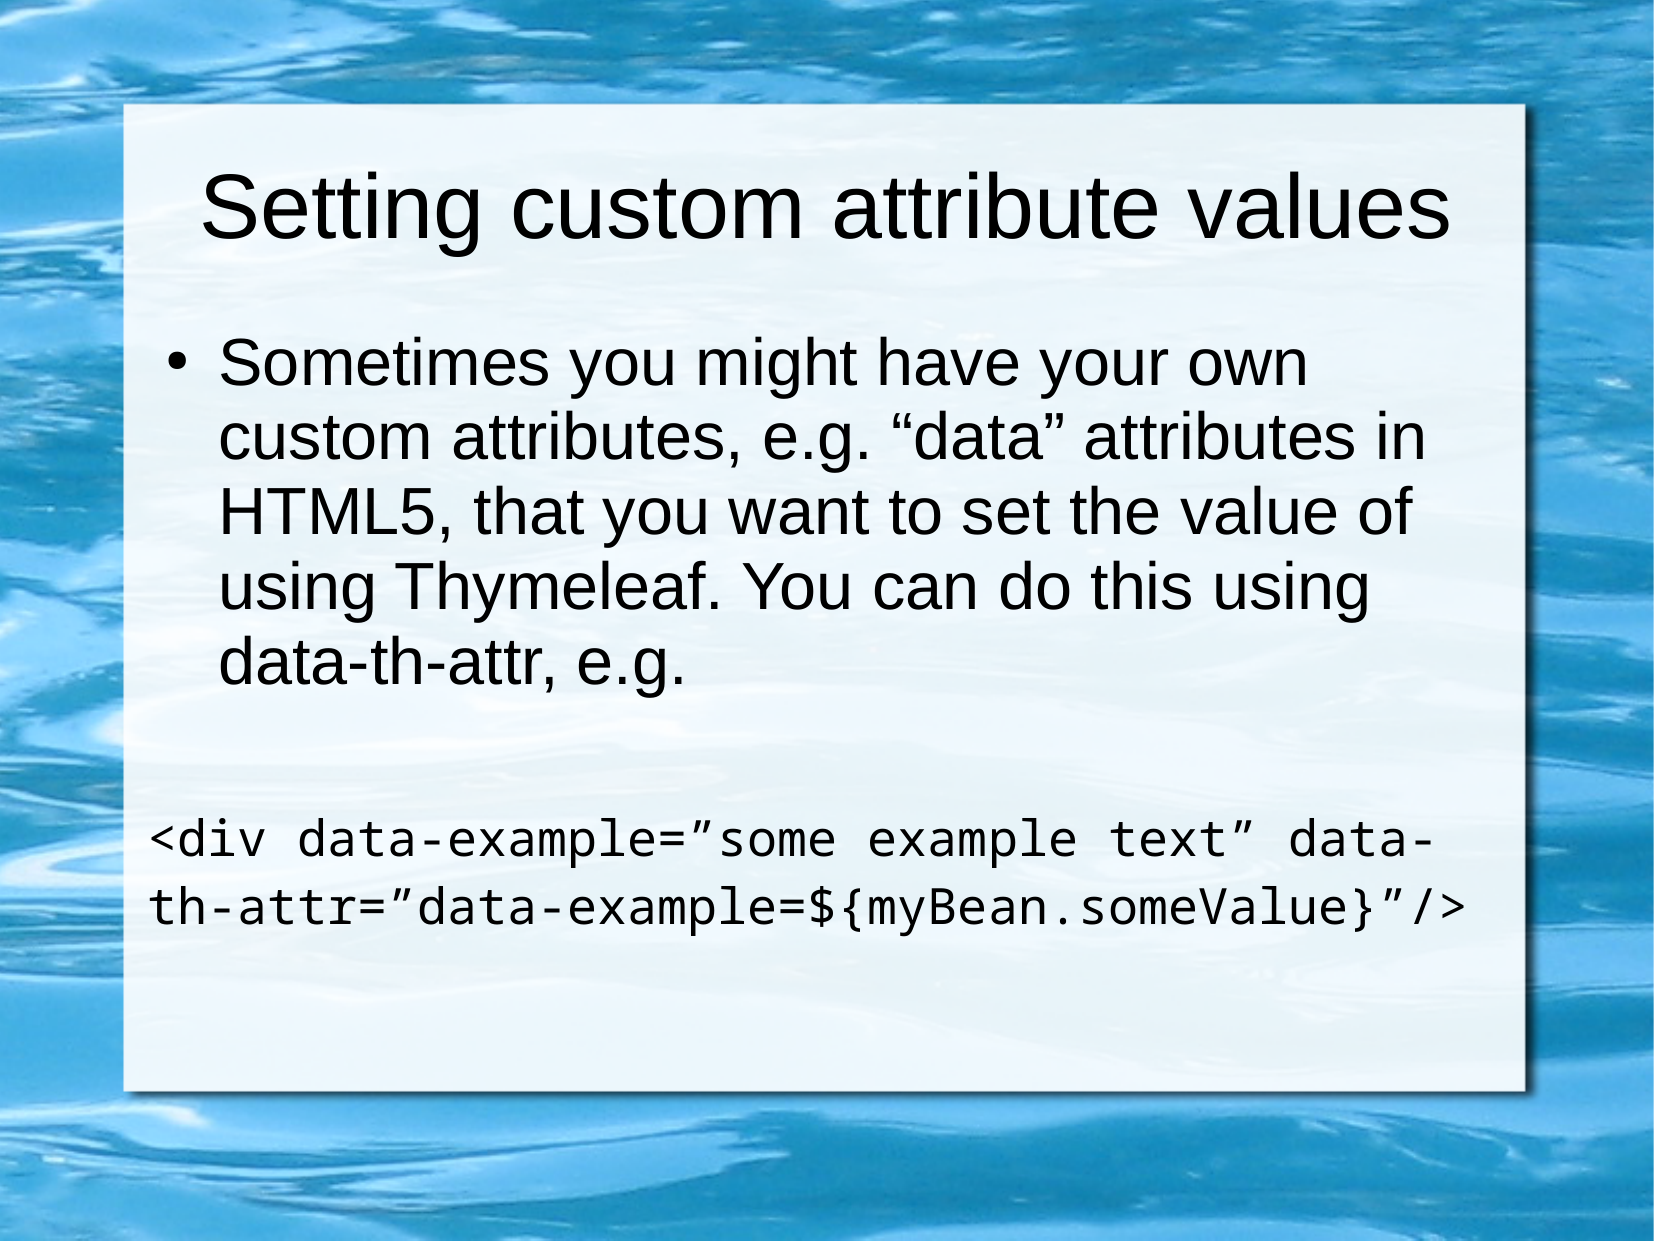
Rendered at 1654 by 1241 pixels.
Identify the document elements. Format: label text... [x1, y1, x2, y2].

list Sometimes you might have your own custom attributes, e.g. “data” attributes in HTML5, that you want to set the value of using Thymeleaf. You can do this using data-th-attr, e.g. <div data-example=”some example text” data-th-attr=”data-example=${myBean.someValue}”/> [147, 324, 1506, 1063]
picture [0, 0, 1654, 1241]
title Setting custom attribute values [147, 118, 1506, 296]
